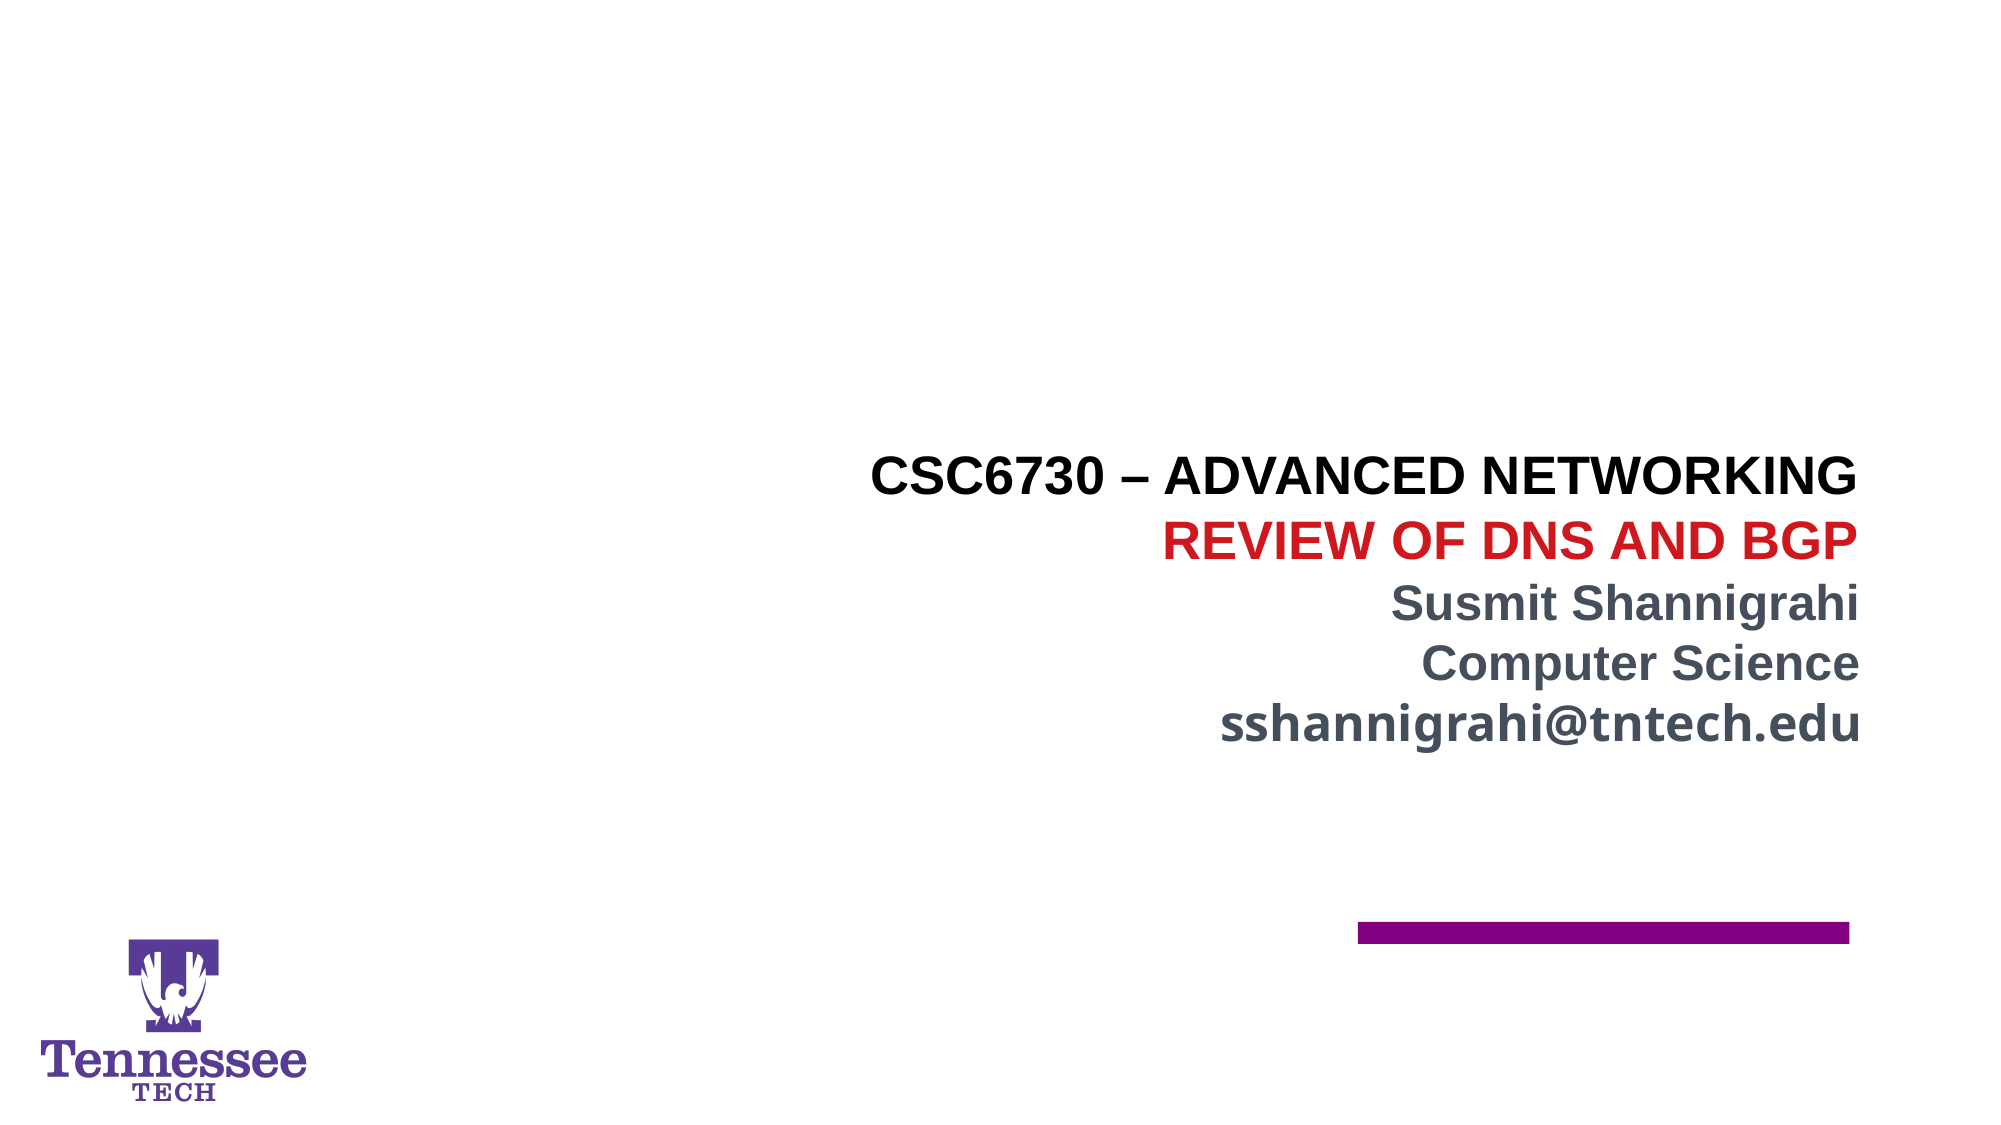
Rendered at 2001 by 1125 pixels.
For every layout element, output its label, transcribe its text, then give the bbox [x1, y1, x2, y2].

text_box sshannigrahi@tntech.edu [462, 886, 1877, 1075]
picture [16, 914, 331, 1122]
text_box CSC6730 – Advanced Networking Review of DNS and BGP Susmit Shannigrahi Computer Science [30, 404, 1875, 706]
